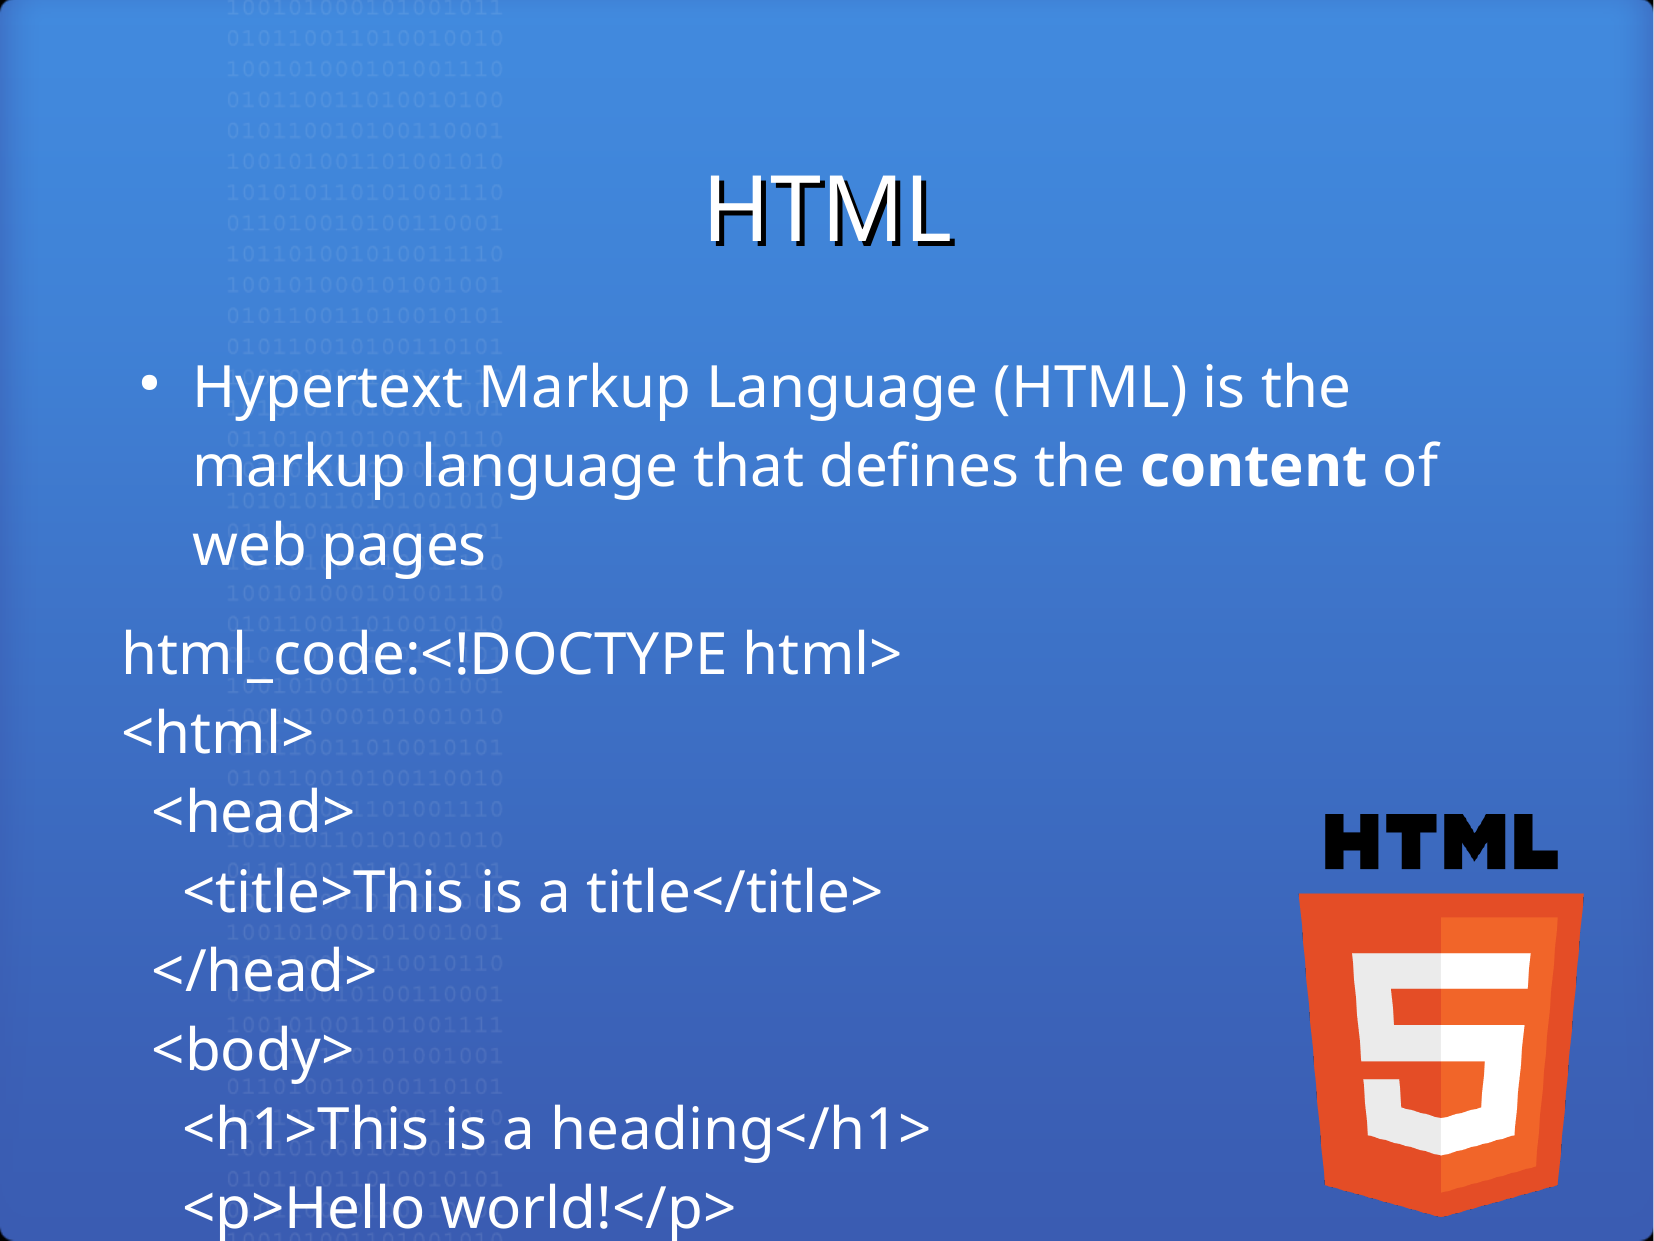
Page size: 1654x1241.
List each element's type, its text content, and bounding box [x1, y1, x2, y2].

list Hypertext Markup Language (HTML) is the markup language that defines the content of web pages html_code:<!DOCTYPE html> <html> <head> <title>This is a title</title> </head> <body> <h1>This is a heading</h1> <p>Hello world!</p> </body> </html> [121, 344, 1534, 1241]
title HTML [121, 102, 1534, 310]
picture [0, 0, 1654, 1241]
